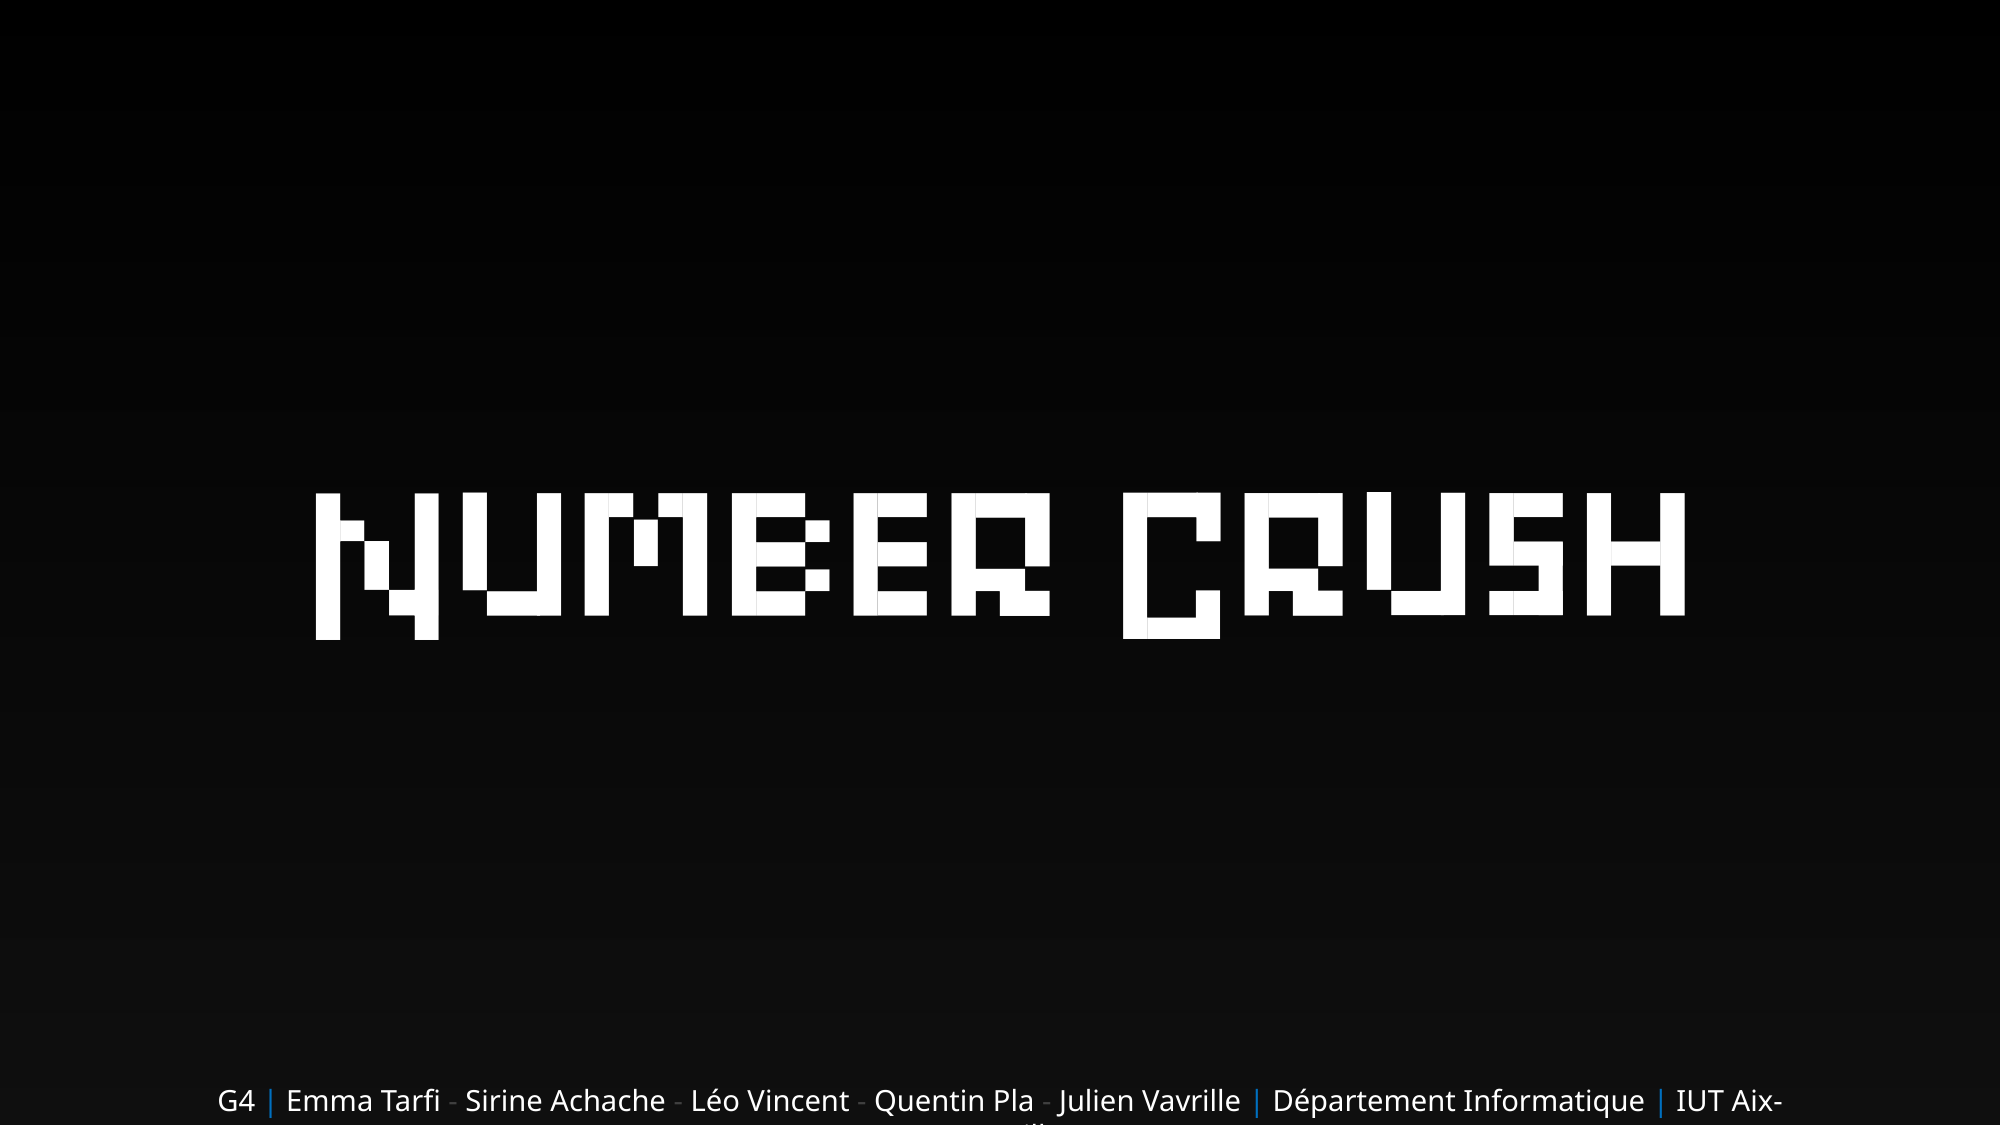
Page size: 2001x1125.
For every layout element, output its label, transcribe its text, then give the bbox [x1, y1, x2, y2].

text_box G4 | Emma Tarfi - Sirine Achache - Léo Vincent - Quentin Pla - Julien Vavrille | Département Informatique | IUT Aix-Marseille [157, 1074, 1843, 1125]
picture [250, 454, 1750, 671]
